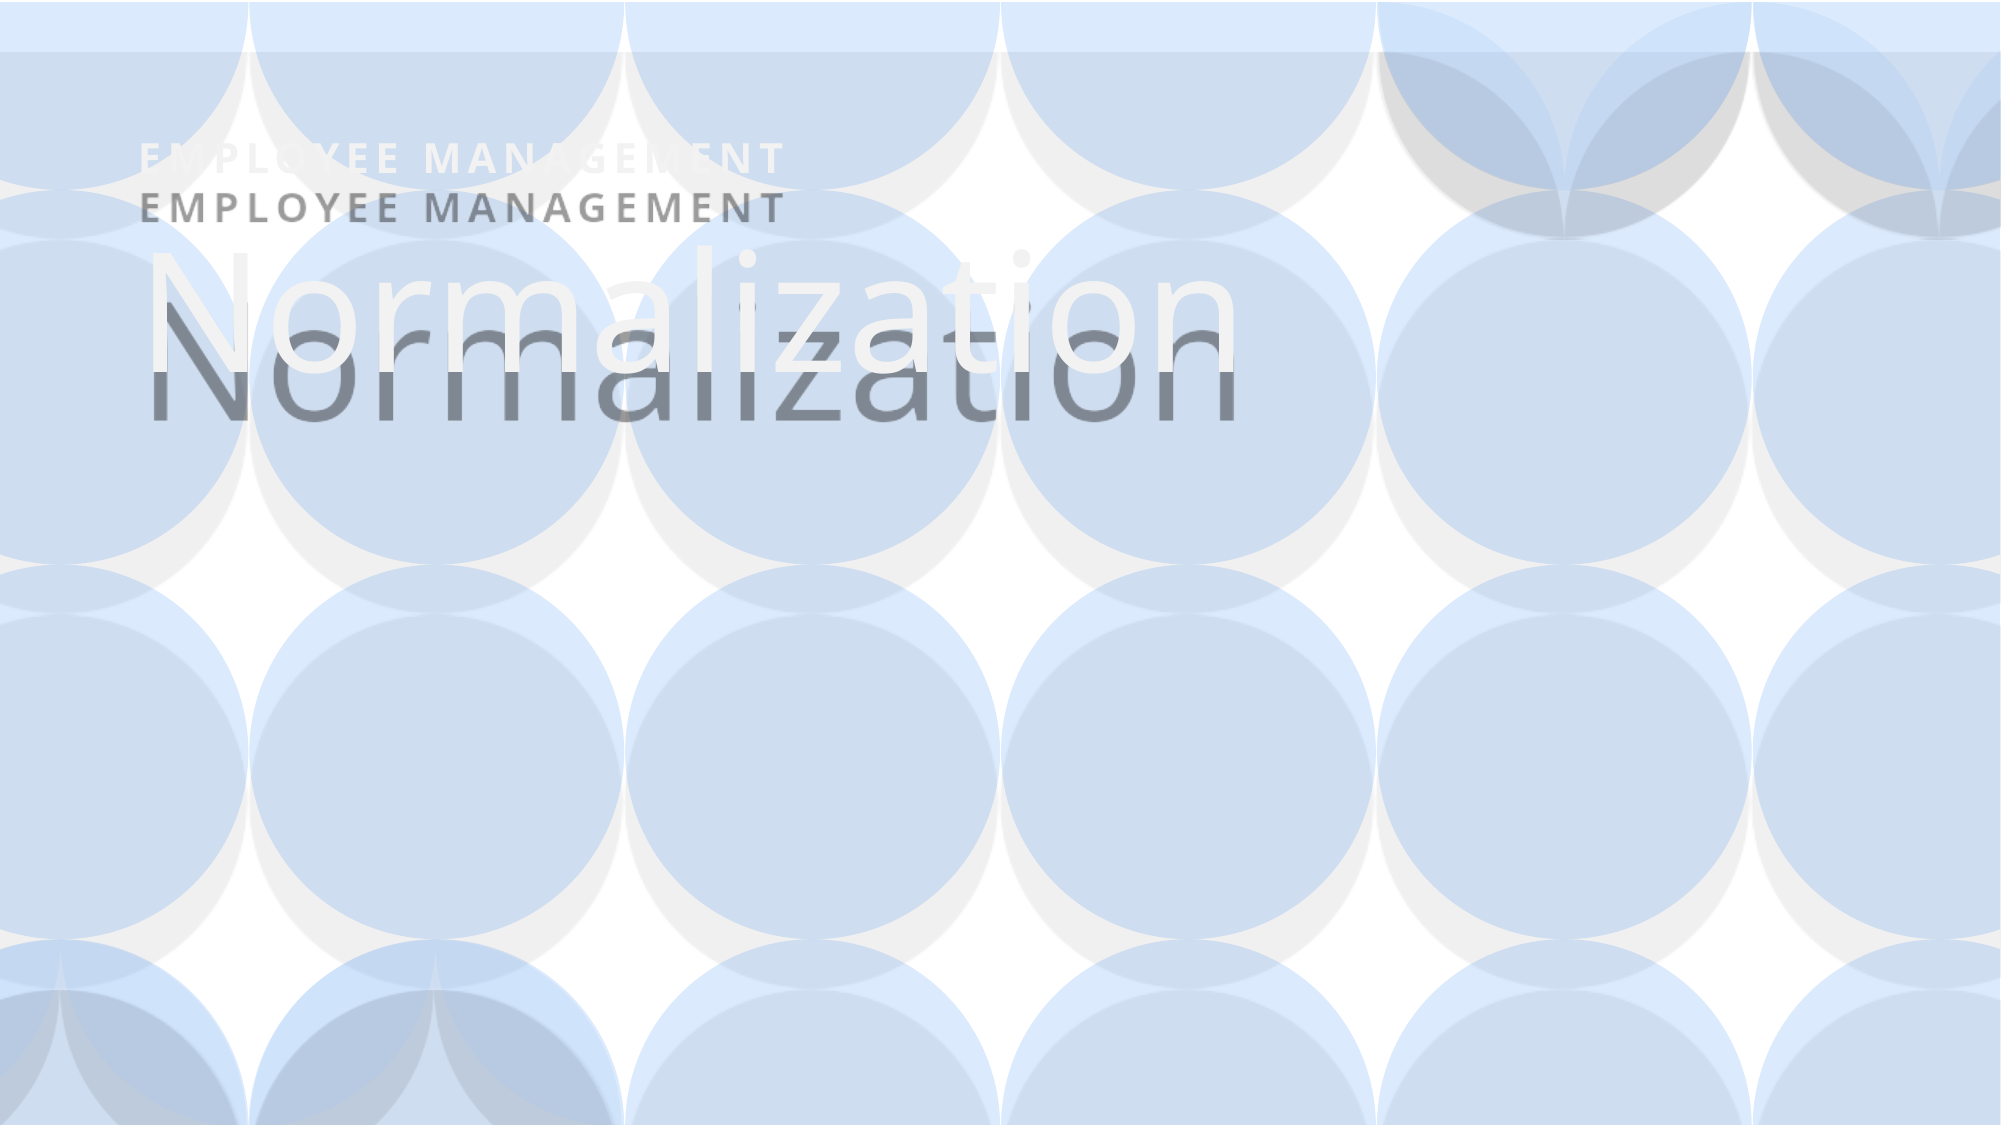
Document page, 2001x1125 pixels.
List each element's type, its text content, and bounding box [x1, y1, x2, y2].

list Normalization [138, 251, 1858, 987]
title Employee management [138, 138, 956, 230]
